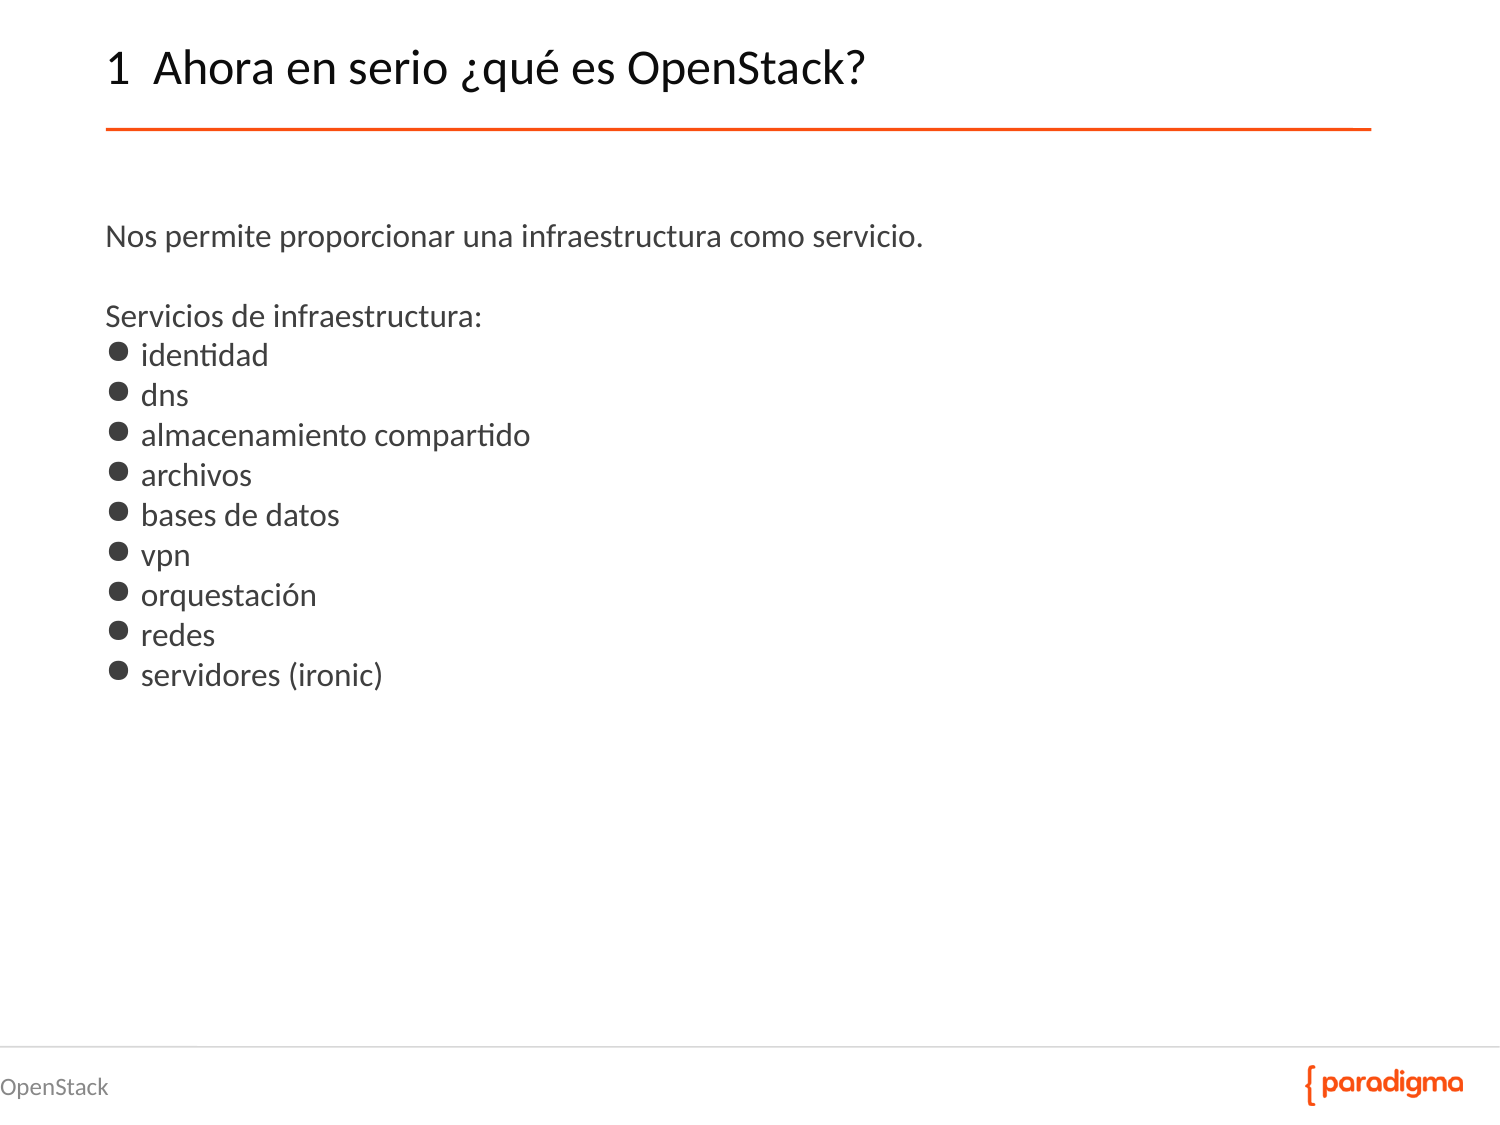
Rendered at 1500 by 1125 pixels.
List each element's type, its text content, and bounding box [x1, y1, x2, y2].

text_box Nos permite proporcionar una infraestructura como servicio. Servicios de infraestructura: identidad dns almacenamiento compartido archivos bases de datos vpn orquestación redes servidores (ironic) [105, 206, 1395, 984]
picture [1305, 1065, 1463, 1107]
text_box 1 Ahora en serio ¿qué es OpenStack? [105, 0, 1395, 130]
text_box OpenStack [0, 1048, 1223, 1125]
